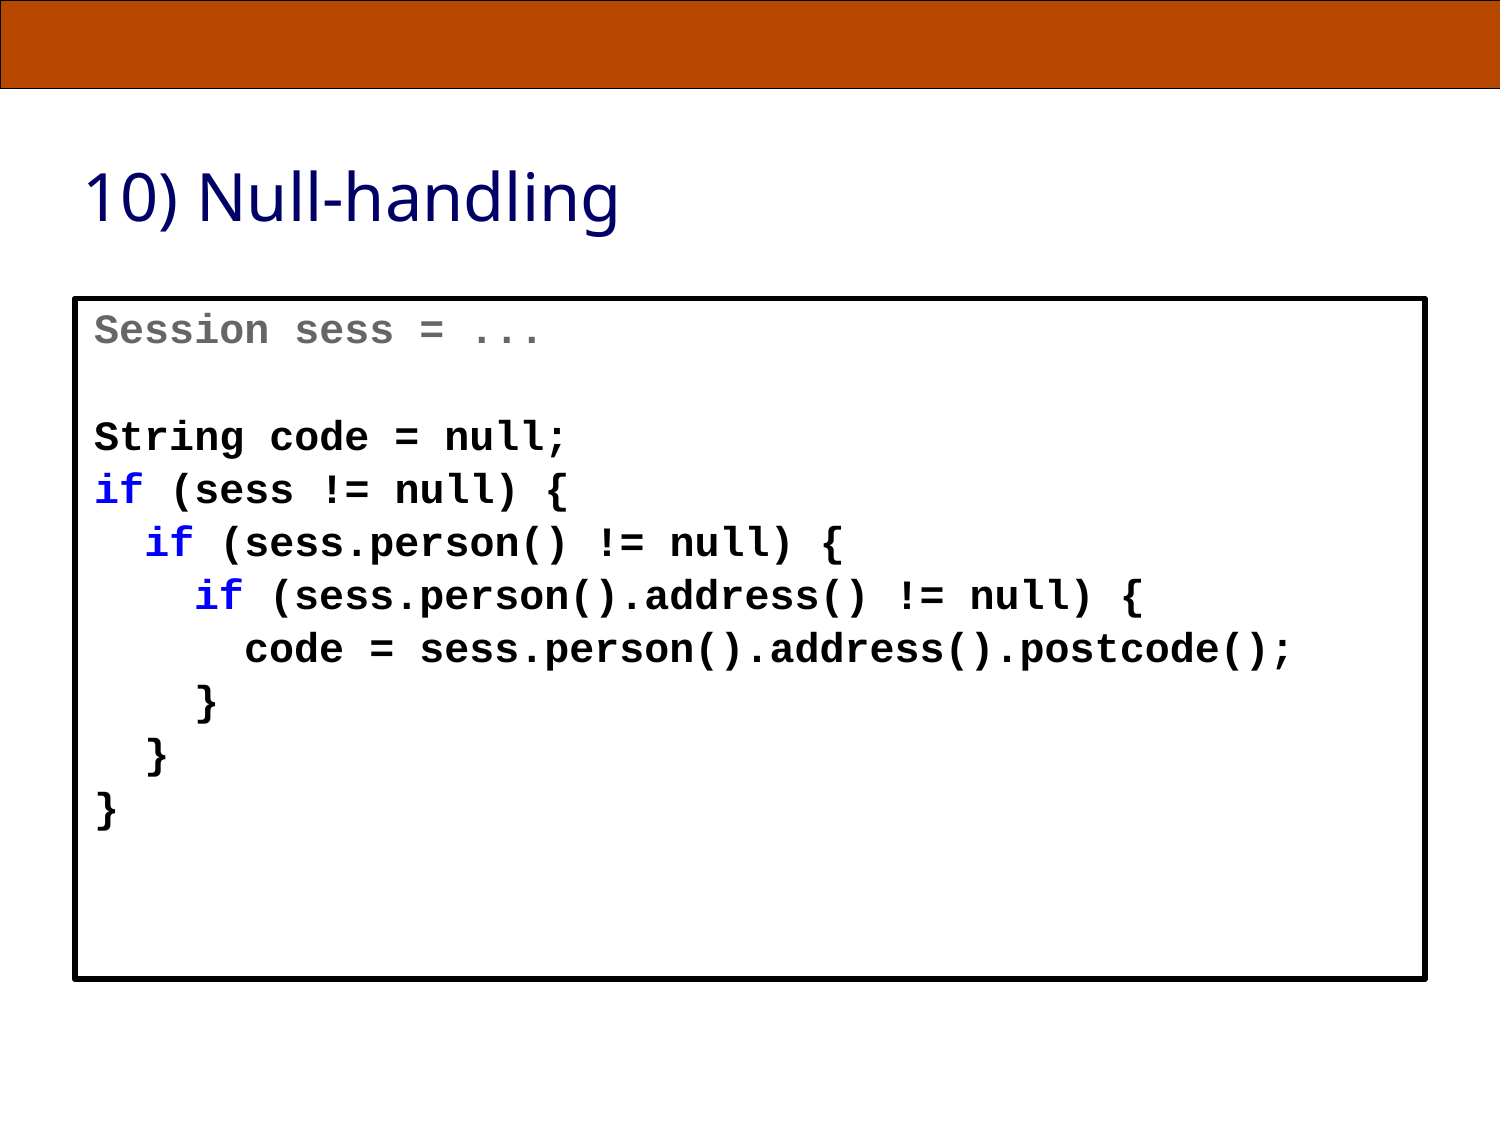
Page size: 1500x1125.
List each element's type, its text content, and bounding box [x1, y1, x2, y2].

list Session sess = ... String code = null; if (sess != null) { if (sess.person() != null) { if (sess.person().address() != null) { code = sess.person().address().postcode(); } } } [75, 298, 1425, 980]
title 10) Null-handling [74, 105, 1423, 249]
